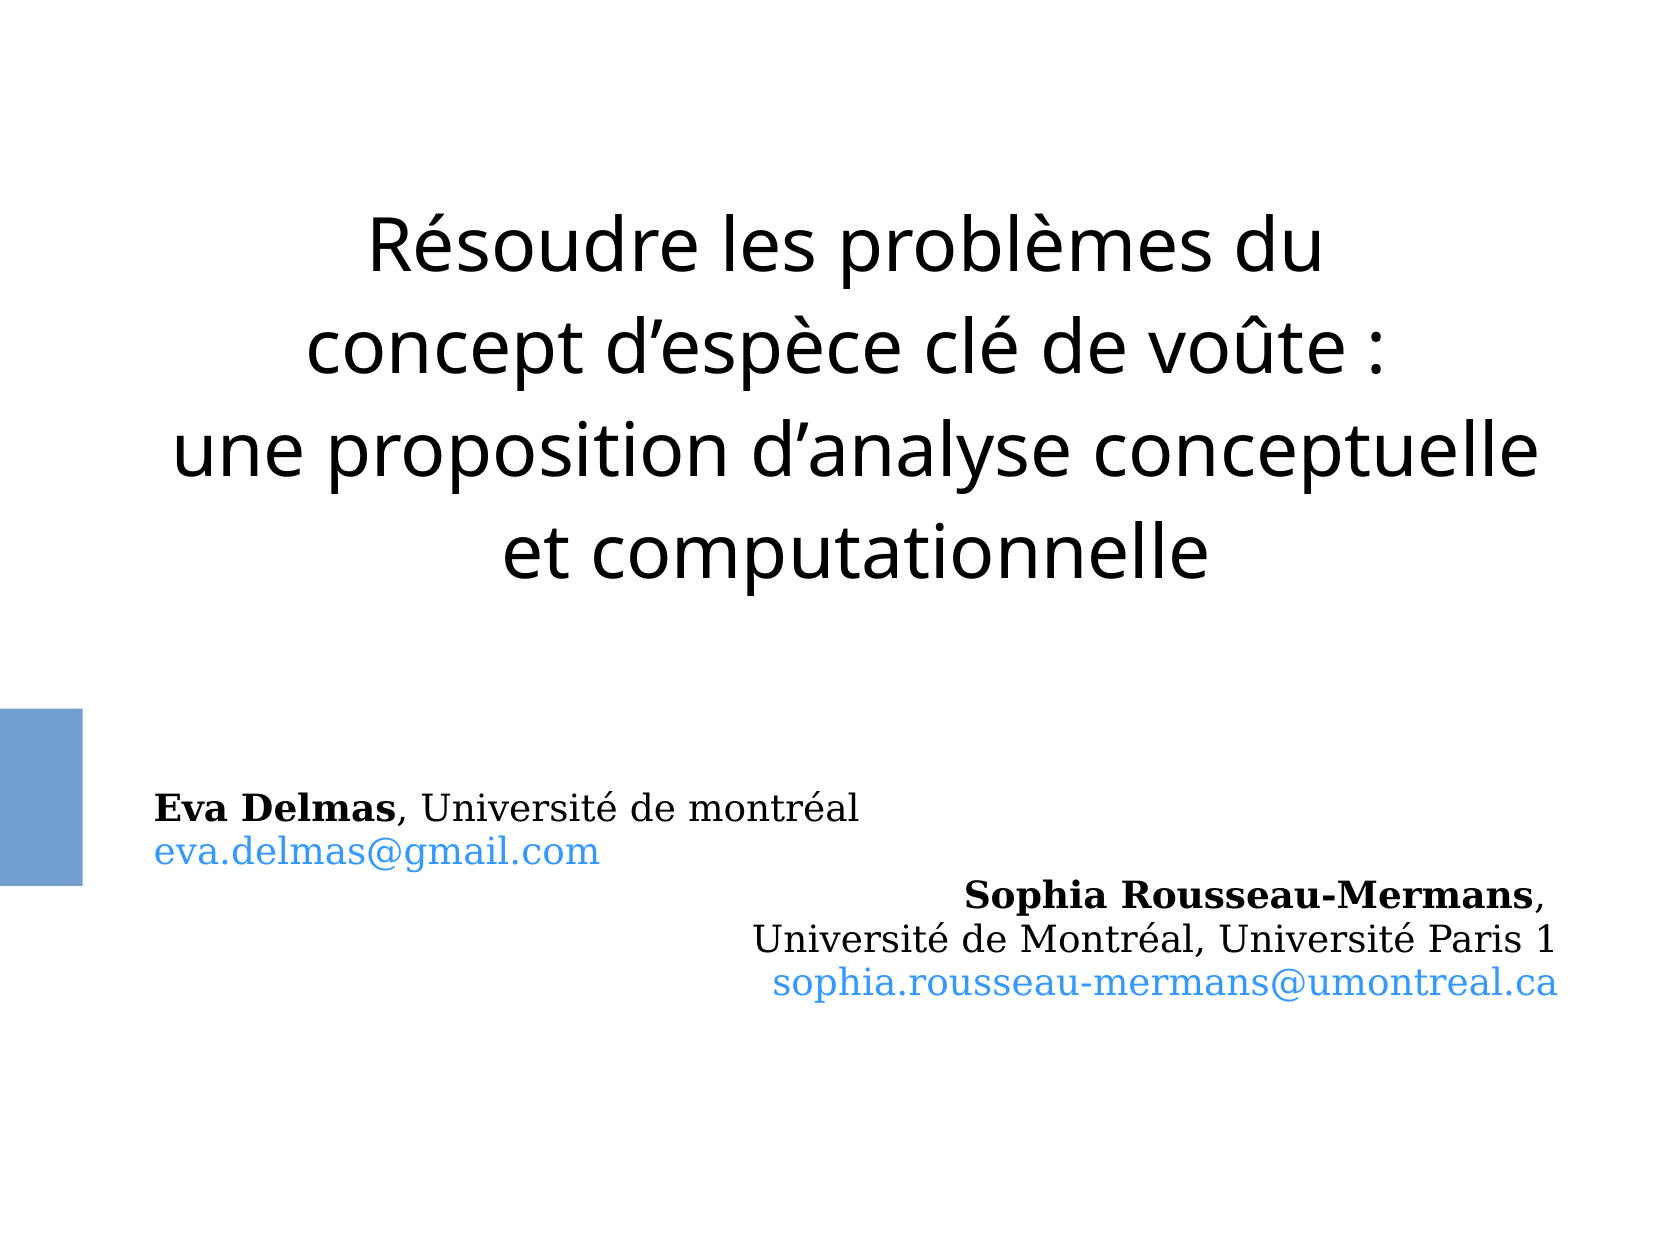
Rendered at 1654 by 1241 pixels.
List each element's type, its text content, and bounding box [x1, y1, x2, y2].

subtitle Résoudre les problèmes du concept d’espèce clé de voûte : une proposition d’analyse conceptuelle et computationnelle Eva Delmas, Université de montréal eva.delmas@gmail.com Sophia Rousseau-Mermans, Université de Montréal, Université Paris 1 sophia.rousseau-mermans@umontreal.ca [153, 113, 1560, 1209]
